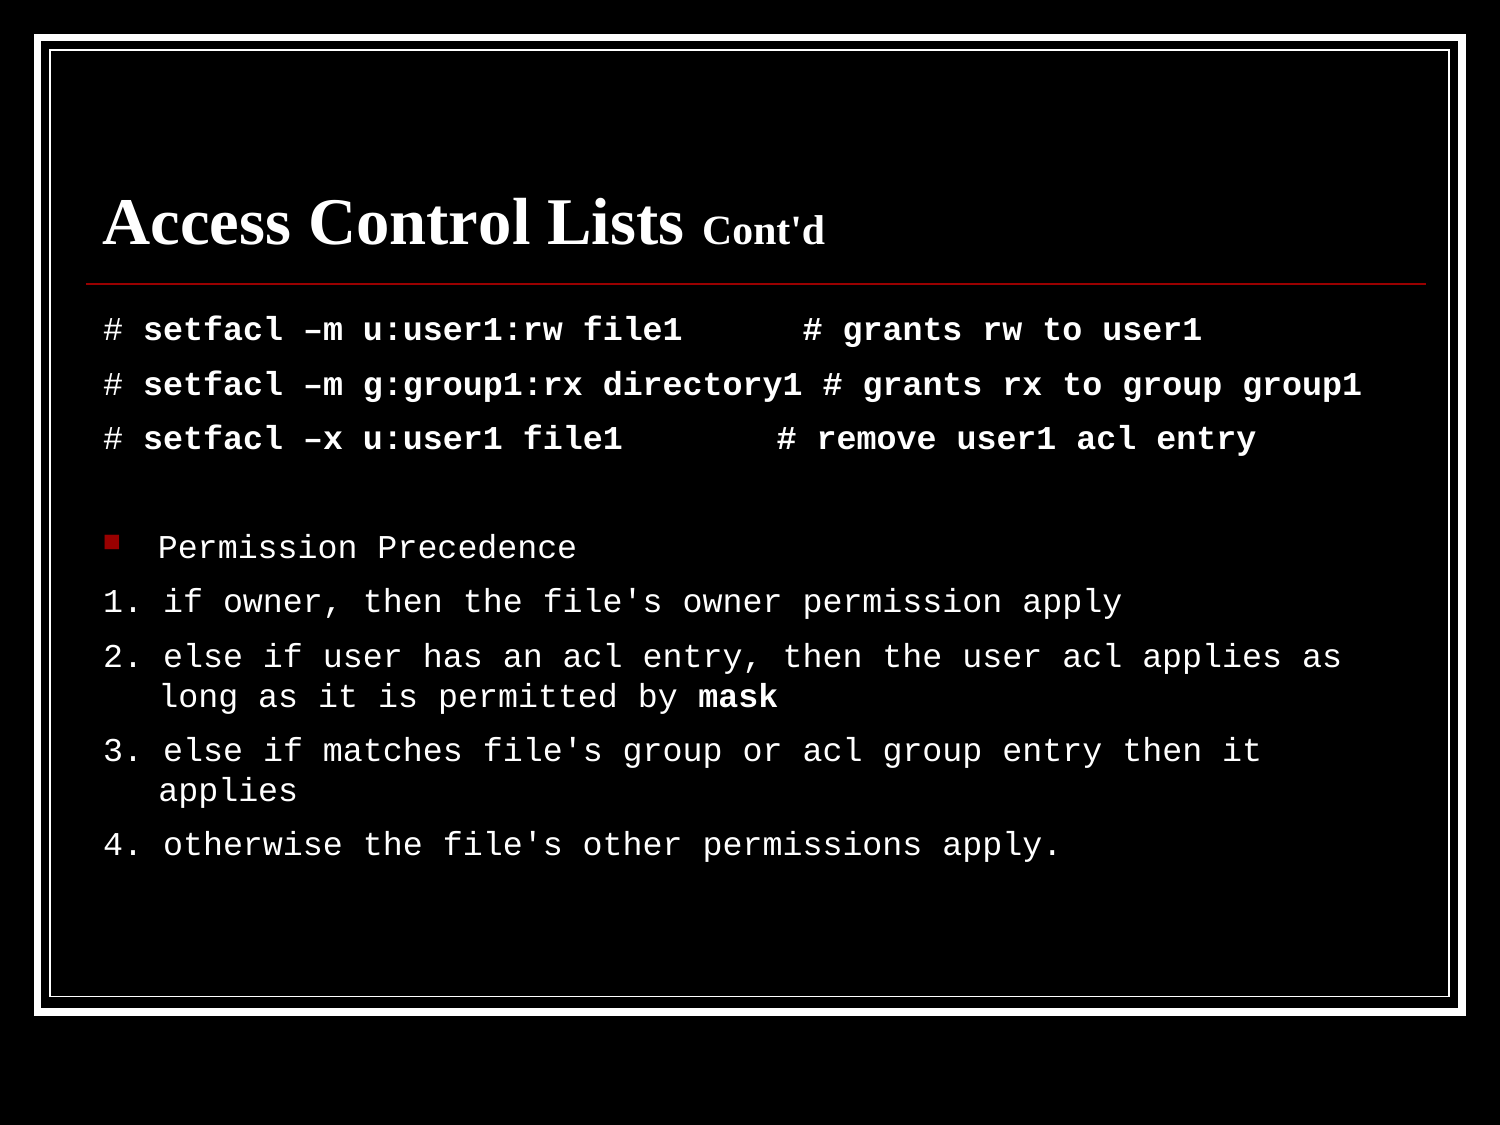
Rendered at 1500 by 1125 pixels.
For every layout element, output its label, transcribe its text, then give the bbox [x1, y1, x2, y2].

list # setfacl –m u:user1:rw file1 # grants rw to user1 # setfacl –m g:group1:rx directory1 # grants rx to group group1 # setfacl –x u:user1 file1 # remove user1 acl entry Permission Precedence 1. if owner, then the file's owner permission apply 2. else if user has an acl entry, then the user acl applies as long as it is permitted by mask 3. else if matches file's group or acl group entry then it applies 4. otherwise the file's other permissions apply. [87, 299, 1426, 963]
title Access Control Lists Cont'd [87, 76, 1426, 265]
